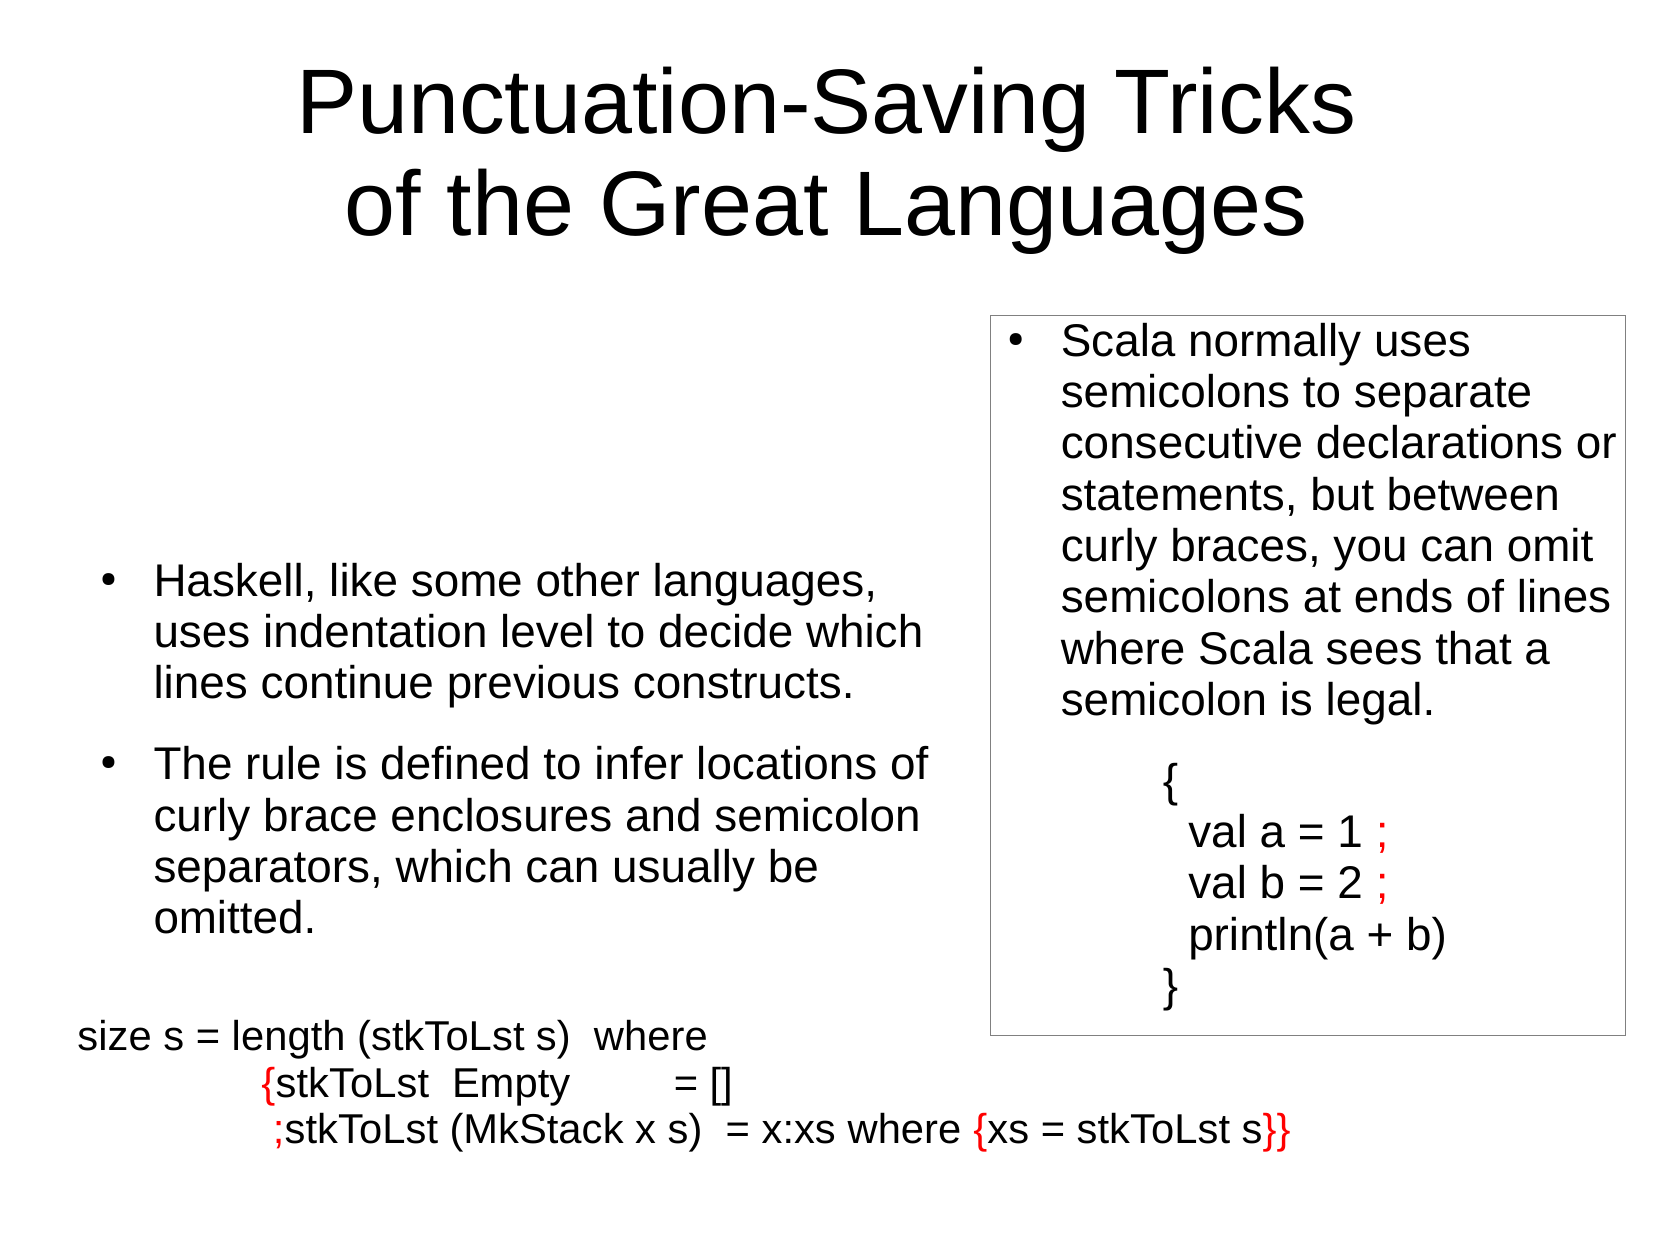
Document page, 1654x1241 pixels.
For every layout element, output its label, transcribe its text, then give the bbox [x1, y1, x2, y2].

list Scala normally uses semicolons to separate consecutive declarations or statements, but between curly braces, you can omit semicolons at ends of lines where Scala sees that a semicolon is legal. { val a = 1 ; val b = 2 ; println(a + b) } [990, 315, 1626, 1036]
list size s = length (stkToLst s) where {stkToLst Empty = [] ;stkToLst (MkStack x s) = x:xs where {xs = stkToLst s}} [6, 1013, 1552, 1241]
list Haskell, like some other languages, uses indentation level to decide which lines continue previous constructs. The rule is defined to infer locations of curly brace enclosures and semicolon separators, which can usually be omitted. [82, 555, 946, 1013]
title Punctuation-Saving Tricks of the Great Languages [82, 49, 1571, 257]
